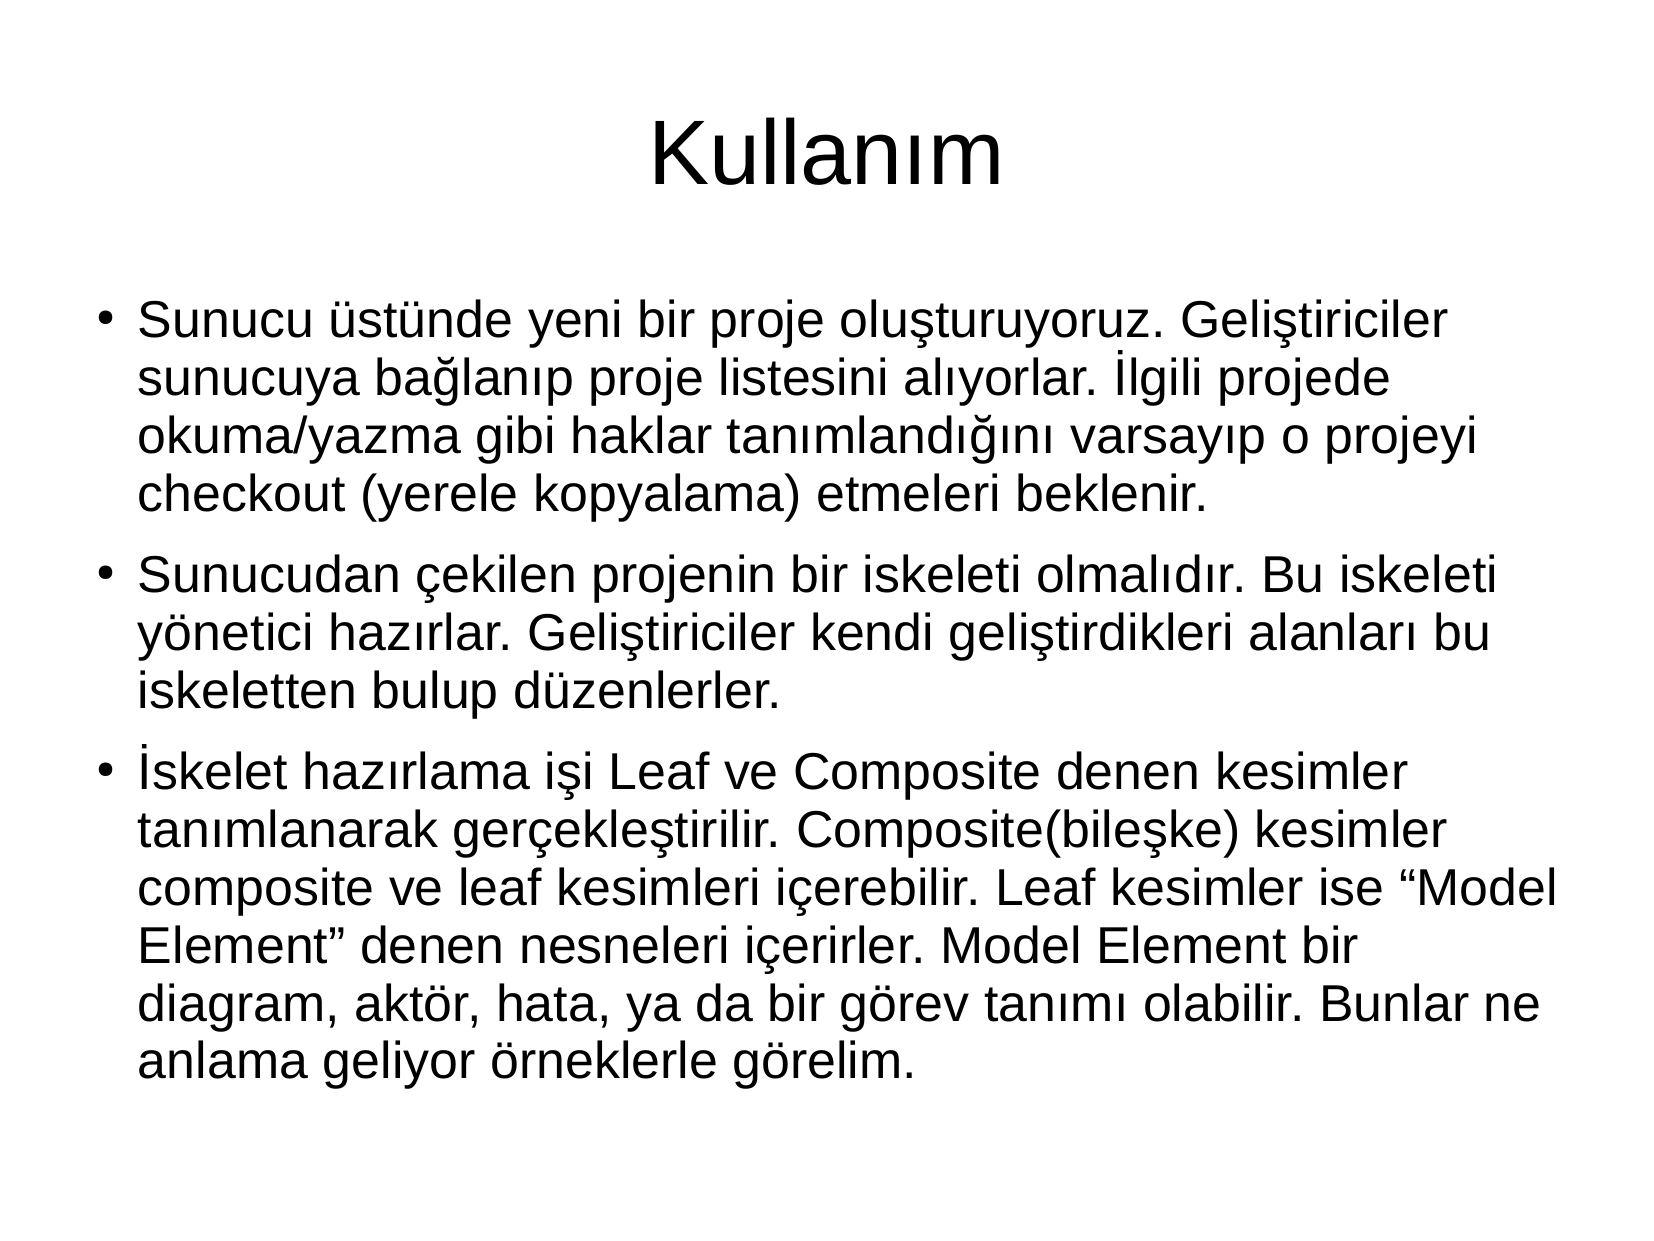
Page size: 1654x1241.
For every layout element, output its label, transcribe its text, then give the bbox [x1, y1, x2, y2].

list Sunucu üstünde yeni bir proje oluşturuyoruz. Geliştiriciler sunucuya bağlanıp proje listesini alıyorlar. İlgili projede okuma/yazma gibi haklar tanımlandığını varsayıp o projeyi checkout (yerele kopyalama) etmeleri beklenir. Sunucudan çekilen projenin bir iskeleti olmalıdır. Bu iskeleti yönetici hazırlar. Geliştiriciler kendi geliştirdikleri alanları bu iskeletten bulup düzenlerler. İskelet hazırlama işi Leaf ve Composite denen kesimler tanımlanarak gerçekleştirilir. Composite(bileşke) kesimler composite ve leaf kesimleri içerebilir. Leaf kesimler ise “Model Element” denen nesneleri içerirler. Model Element bir diagram, aktör, hata, ya da bir görev tanımı olabilir. Bunlar ne anlama geliyor örneklerle görelim. [82, 290, 1571, 1109]
title Kullanım [82, 49, 1571, 257]
